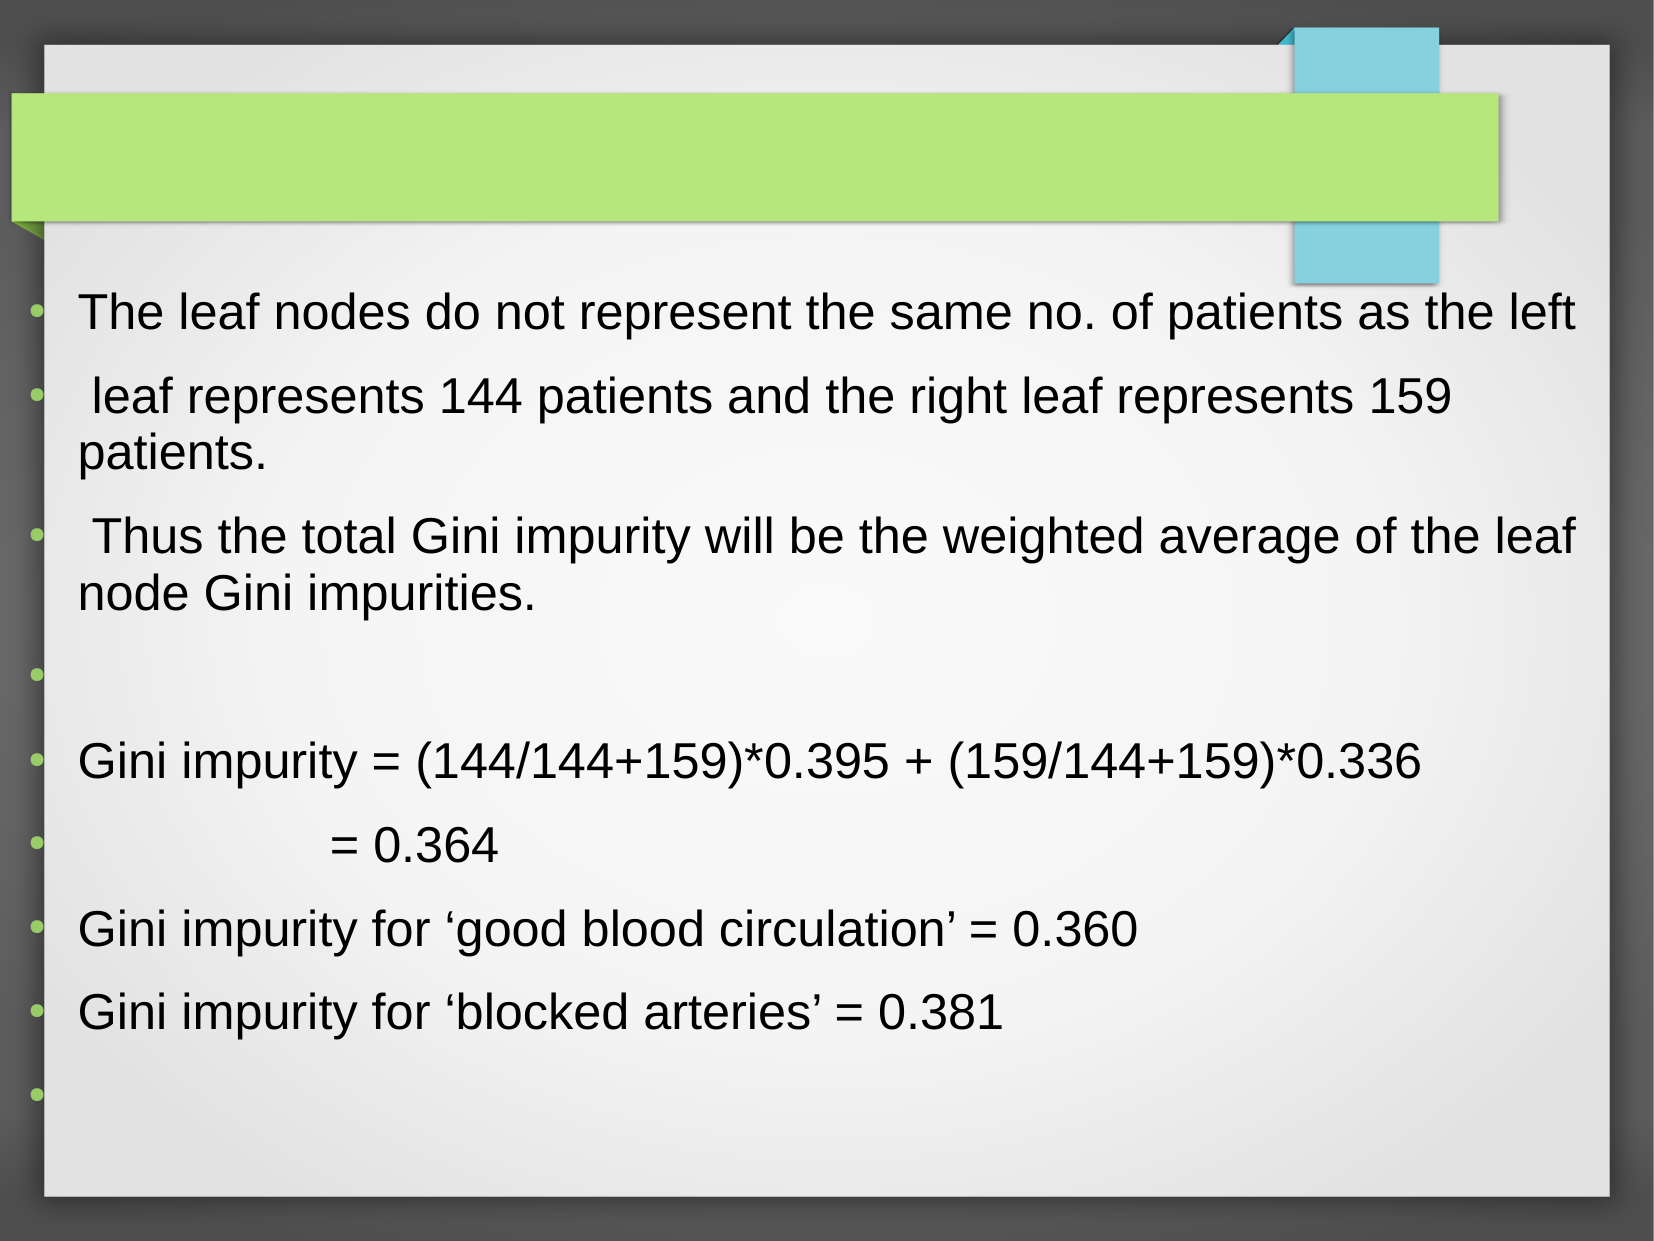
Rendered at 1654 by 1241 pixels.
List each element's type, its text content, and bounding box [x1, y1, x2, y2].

list The leaf nodes do not represent the same no. of patients as the left leaf represents 144 patients and the right leaf represents 159 patients. Thus the total Gini impurity will be the weighted average of the leaf node Gini impurities. Gini impurity = (144/144+159)*0.395 + (159/144+159)*0.336 = 0.364 Gini impurity for ‘good blood circulation’ = 0.360 Gini impurity for ‘blocked arteries’ = 0.381 [11, 283, 1583, 1087]
picture [0, 0, 1654, 1241]
